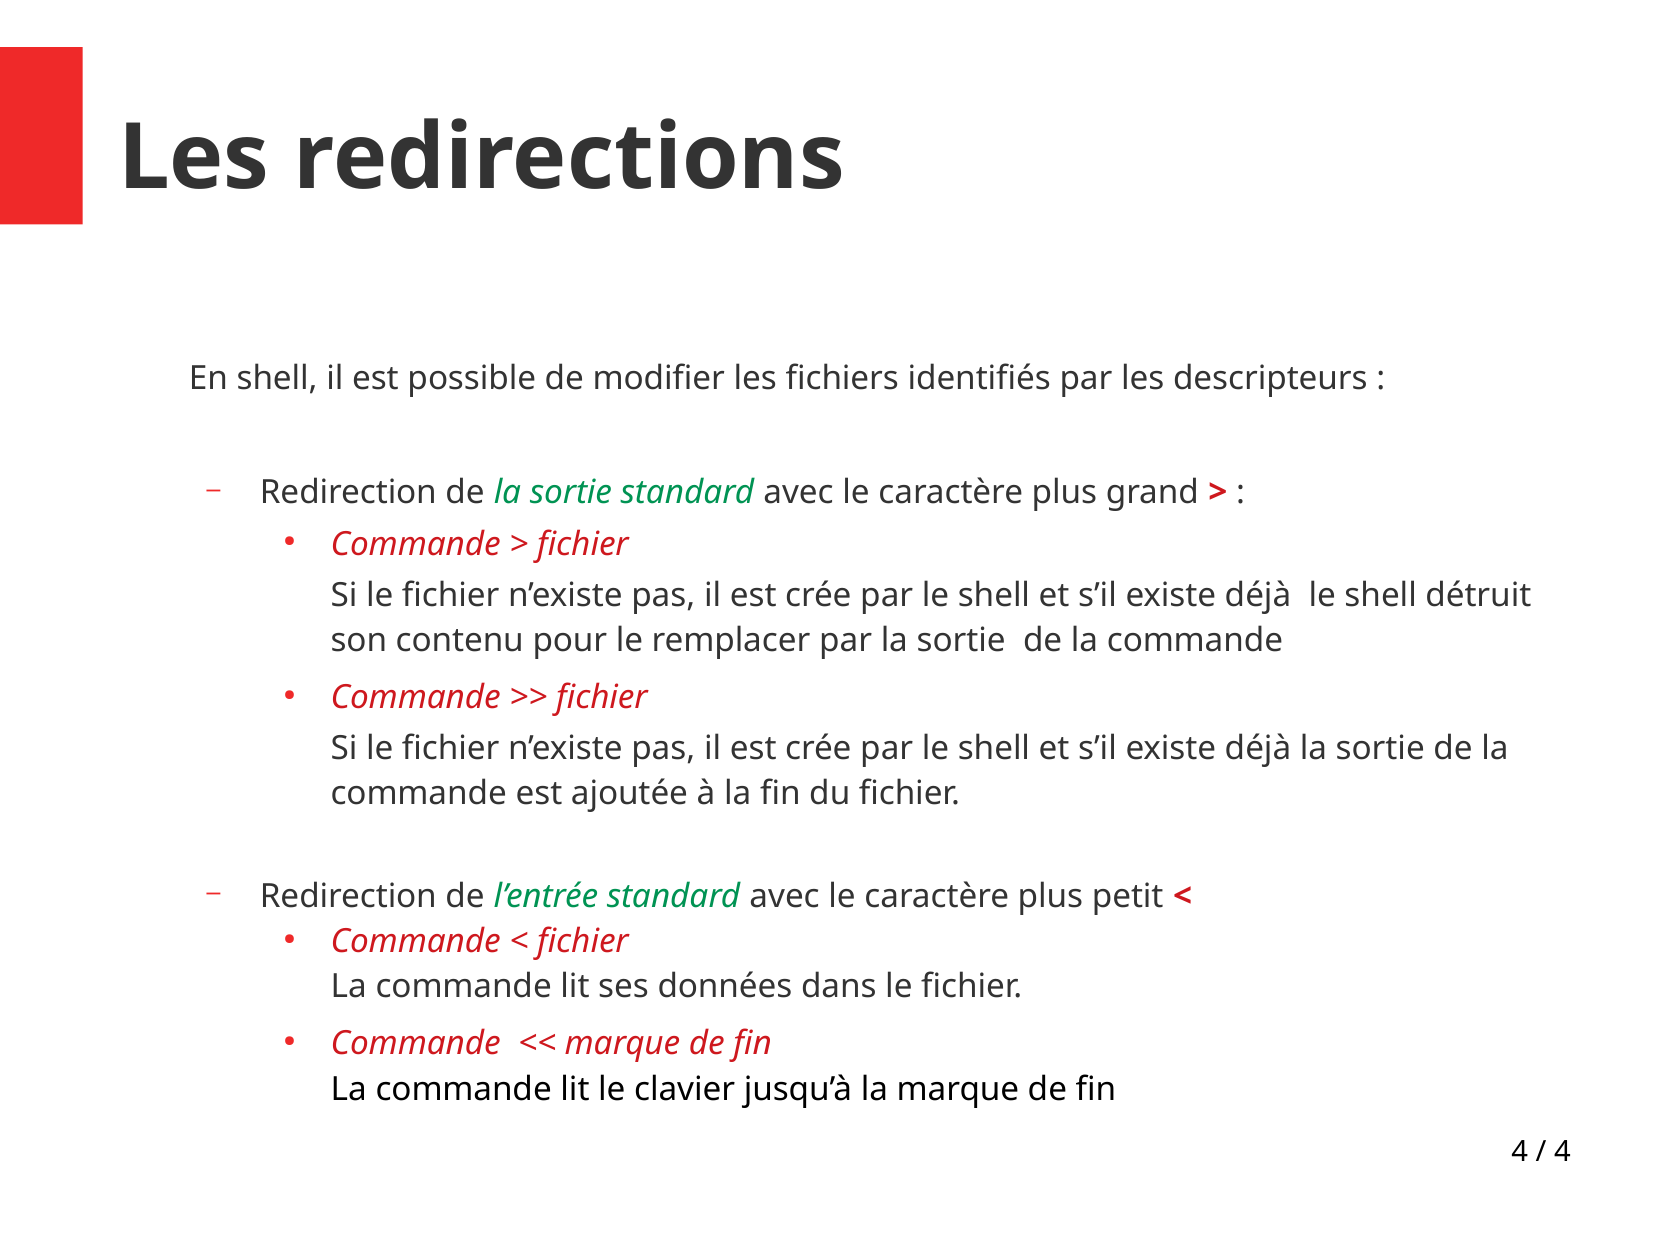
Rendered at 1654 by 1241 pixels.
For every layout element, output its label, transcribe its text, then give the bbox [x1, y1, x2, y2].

list En shell, il est possible de modifier les fichiers identifiés par les descripteurs : Redirection de la sortie standard avec le caractère plus grand > : Commande > fichier Si le fichier n’existe pas, il est crée par le shell et s’il existe déjà le shell détruit son contenu pour le remplacer par la sortie de la commande Commande >> fichier Si le fichier n’existe pas, il est crée par le shell et s’il existe déjà la sortie de la commande est ajoutée à la fin du fichier. Redirection de l’entrée standard avec le caractère plus petit < Commande < fichier La commande lit ses données dans le fichier. Commande << marque de fin La commande lit le clavier jusqu’à la marque de fin [118, 354, 1536, 1074]
title Les redirections [118, 49, 1571, 257]
